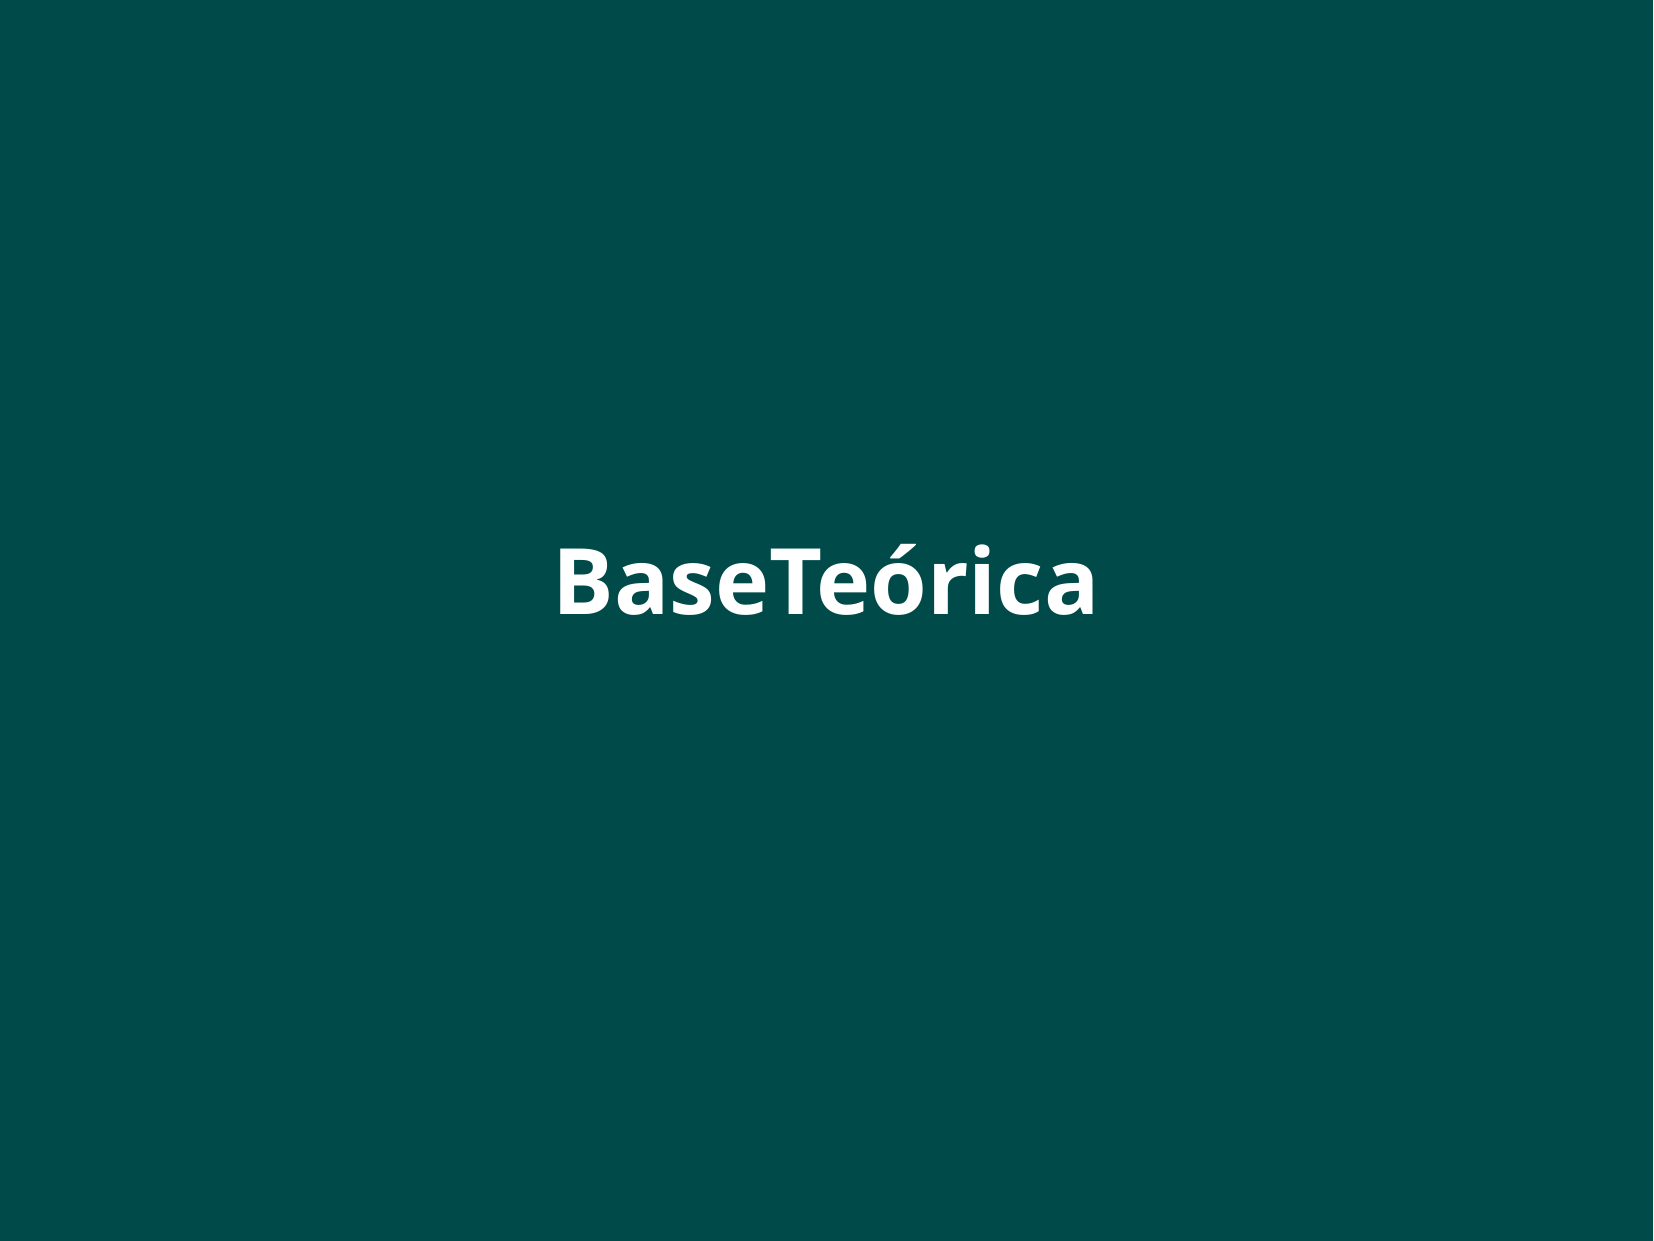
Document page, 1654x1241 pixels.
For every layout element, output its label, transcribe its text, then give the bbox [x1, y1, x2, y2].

subtitle BaseTeórica [82, 56, 1571, 1102]
